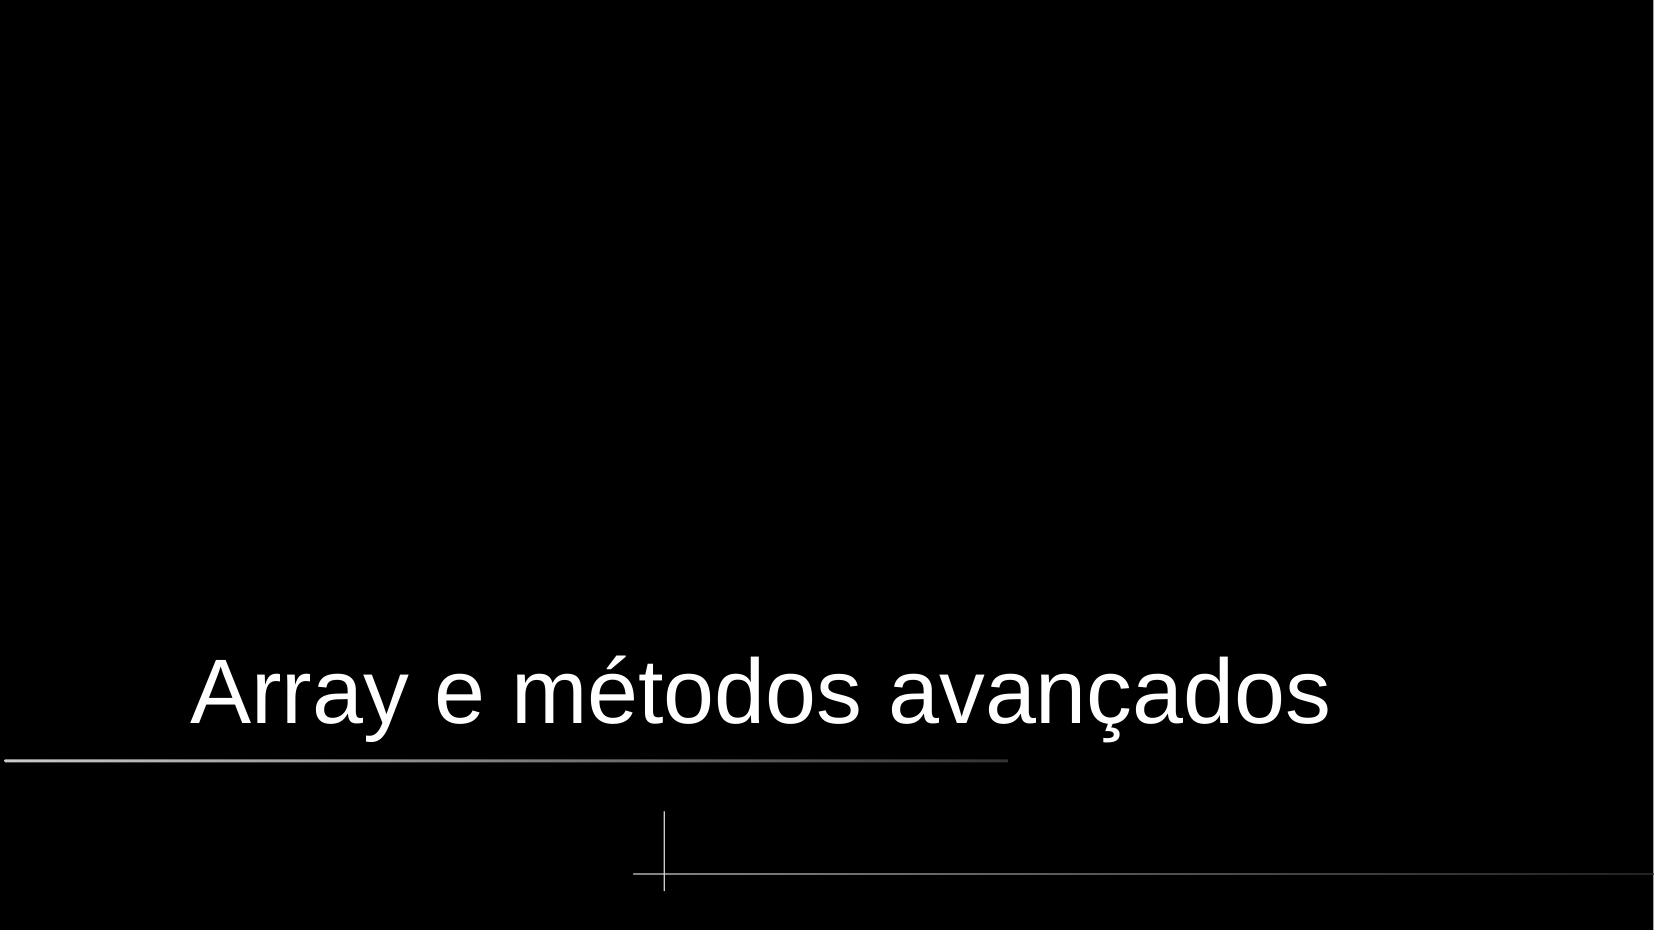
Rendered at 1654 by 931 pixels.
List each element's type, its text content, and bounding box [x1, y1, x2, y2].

title Array e métodos avançados [23, 637, 1501, 746]
